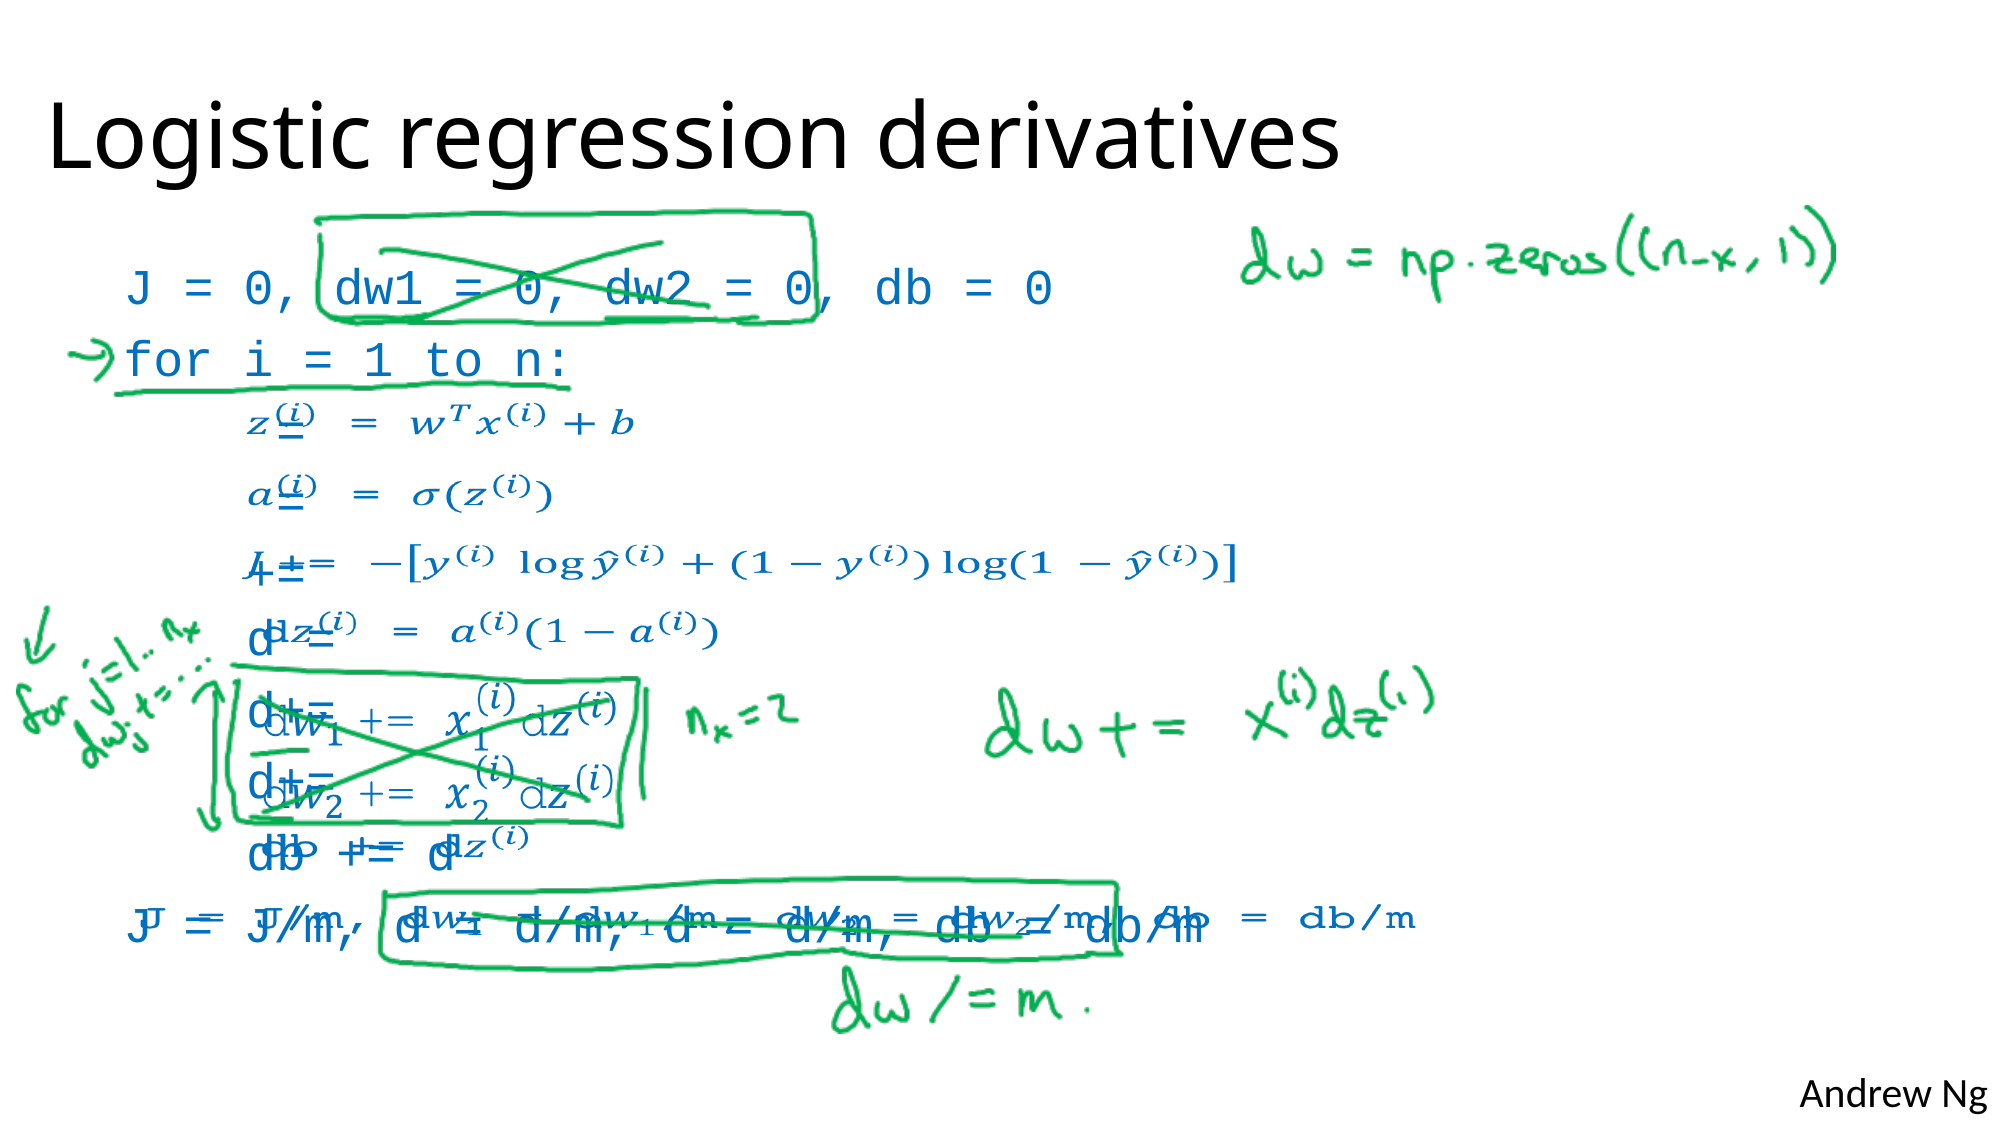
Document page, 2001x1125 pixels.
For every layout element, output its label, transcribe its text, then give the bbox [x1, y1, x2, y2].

picture [16, 205, 1836, 1034]
title Logistic regression derivatives [30, 29, 1927, 248]
